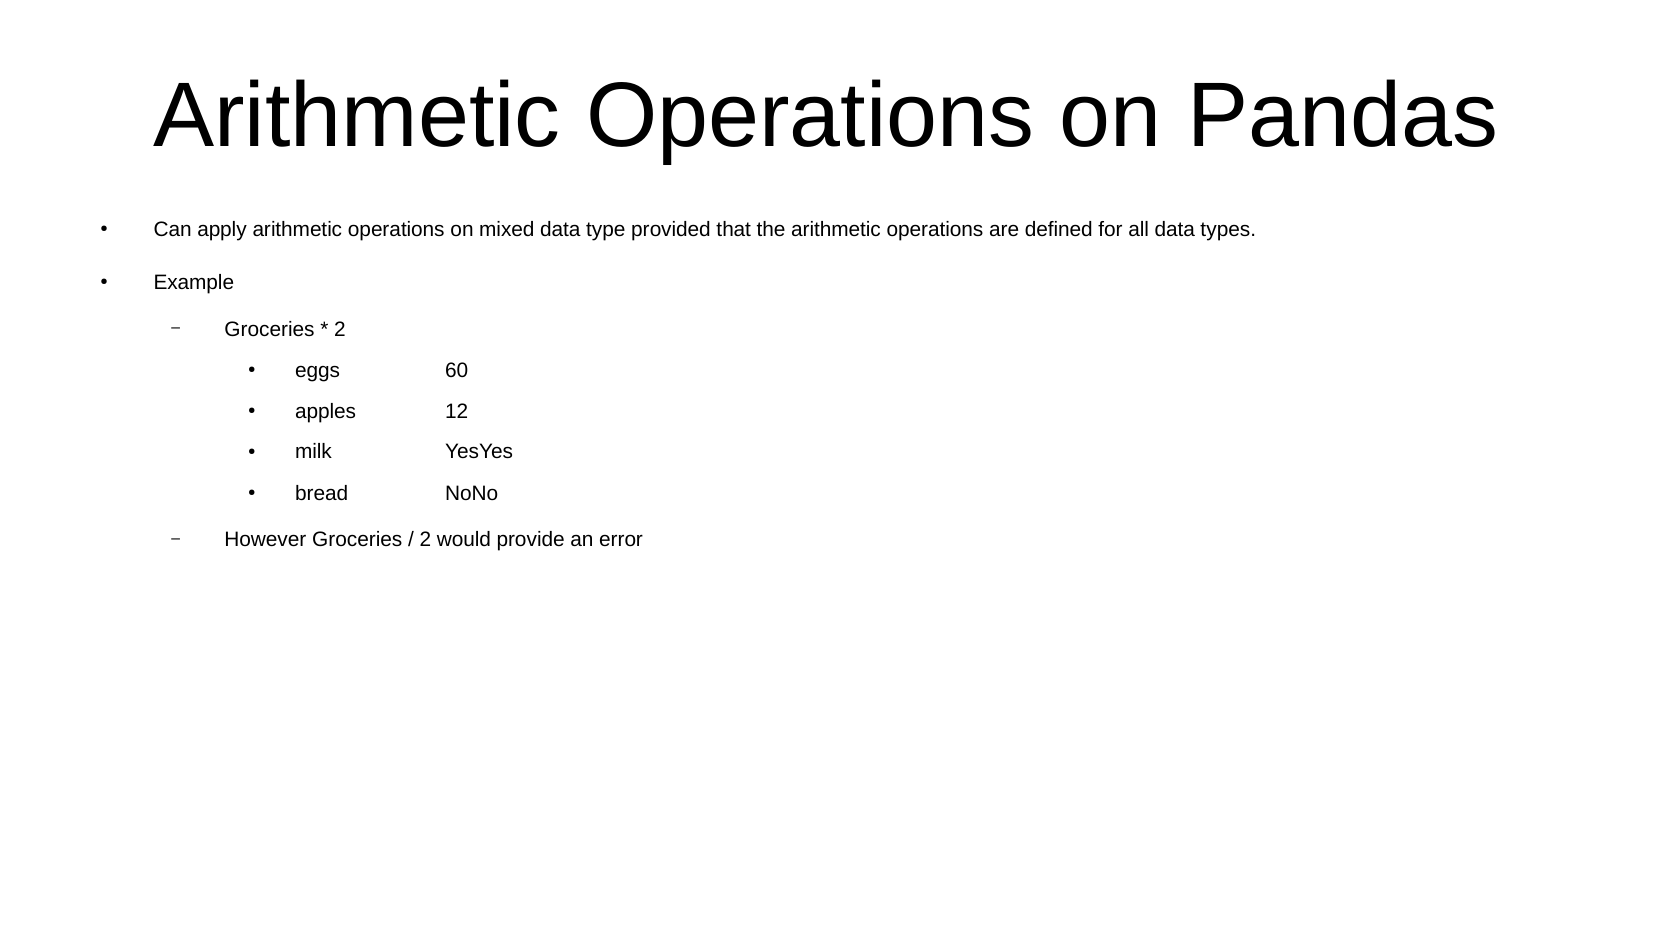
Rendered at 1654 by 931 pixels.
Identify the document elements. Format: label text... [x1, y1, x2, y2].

list Can apply arithmetic operations on mixed data type provided that the arithmetic operations are defined for all data types. Example Groceries * 2 eggs 60 apples 12 milk YesYes bread NoNo However Groceries / 2 would provide an error [82, 217, 1621, 901]
title Arithmetic Operations on Pandas [82, 37, 1571, 193]
